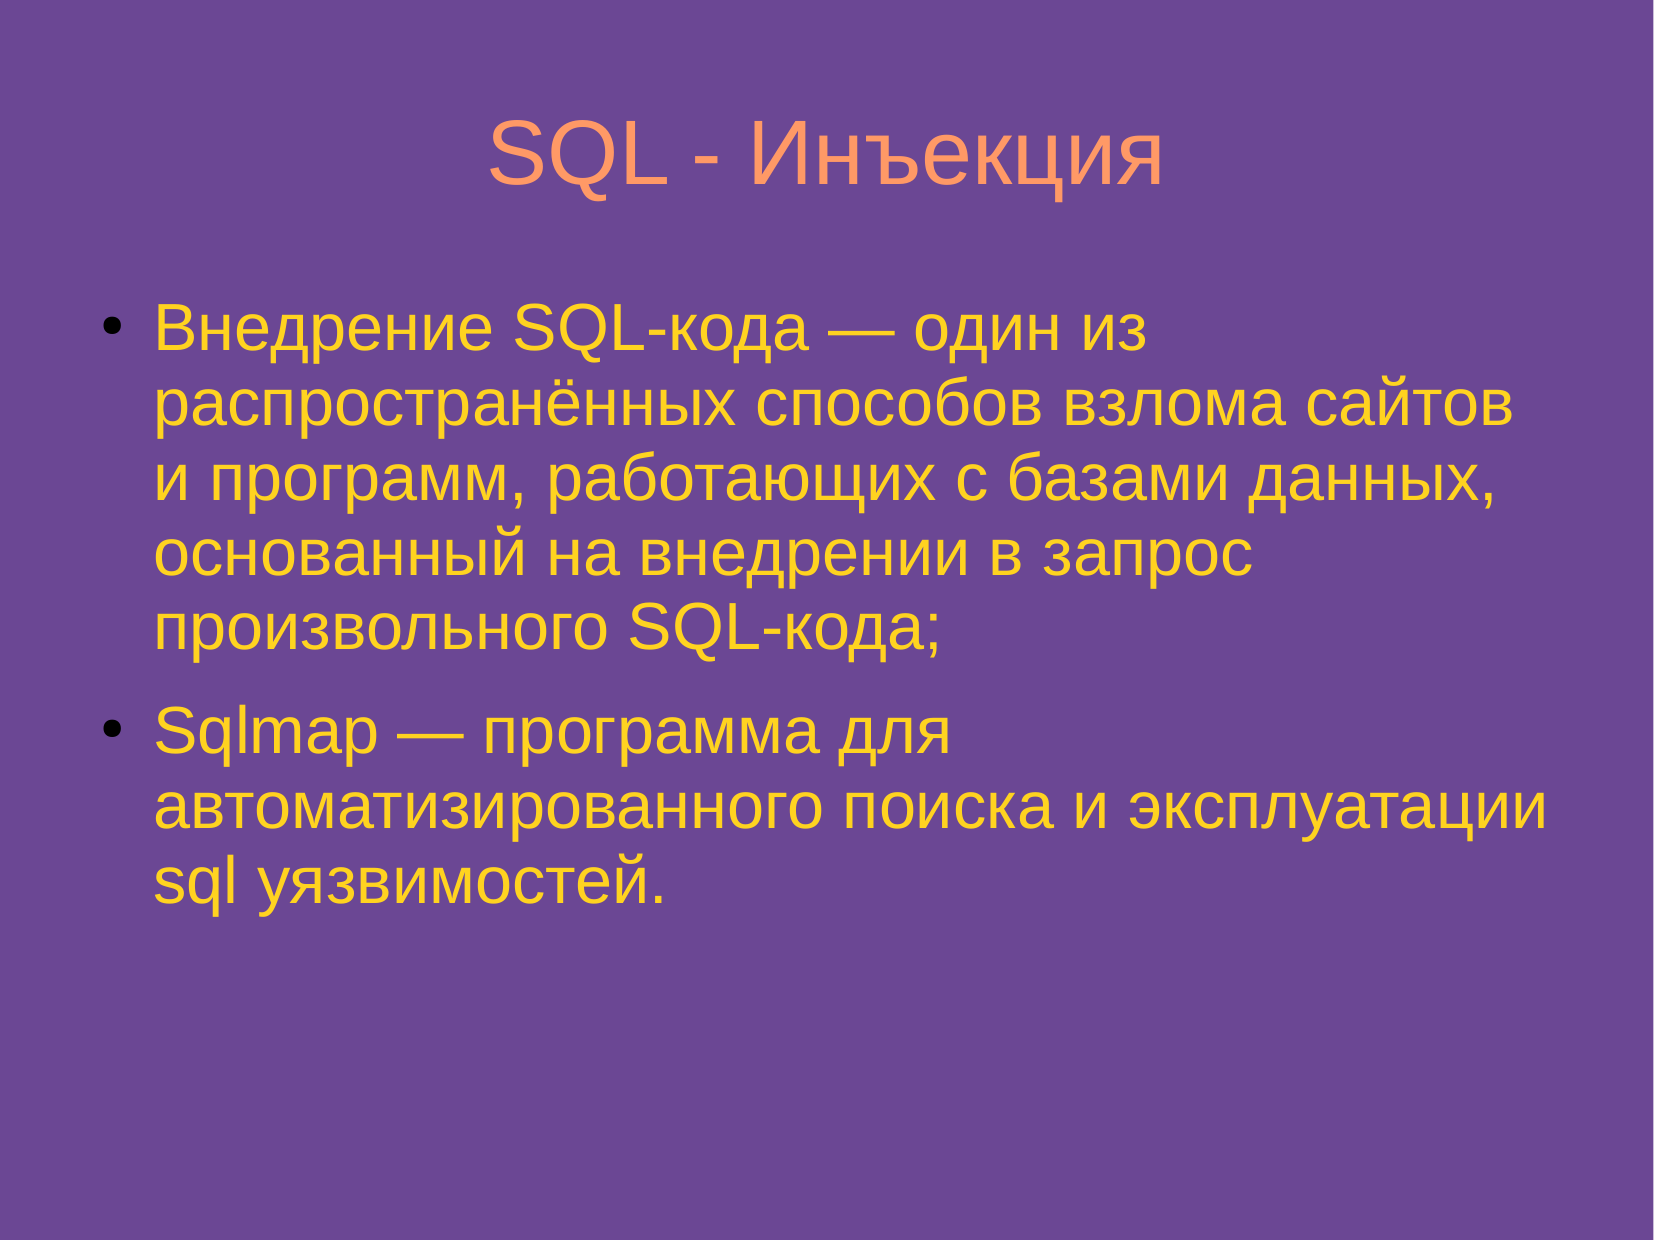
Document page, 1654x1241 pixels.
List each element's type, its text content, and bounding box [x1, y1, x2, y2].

title SQL - Инъекция [82, 49, 1571, 257]
list Внедрение SQL-кода — один из распространённых способов взлома сайтов и программ, работающих с базами данных, основанный на внедрении в запрос произвольного SQL-кода; Sqlmap — программа для автоматизированного поиска и эксплуатации sql уязвимостей. [82, 290, 1571, 1010]
